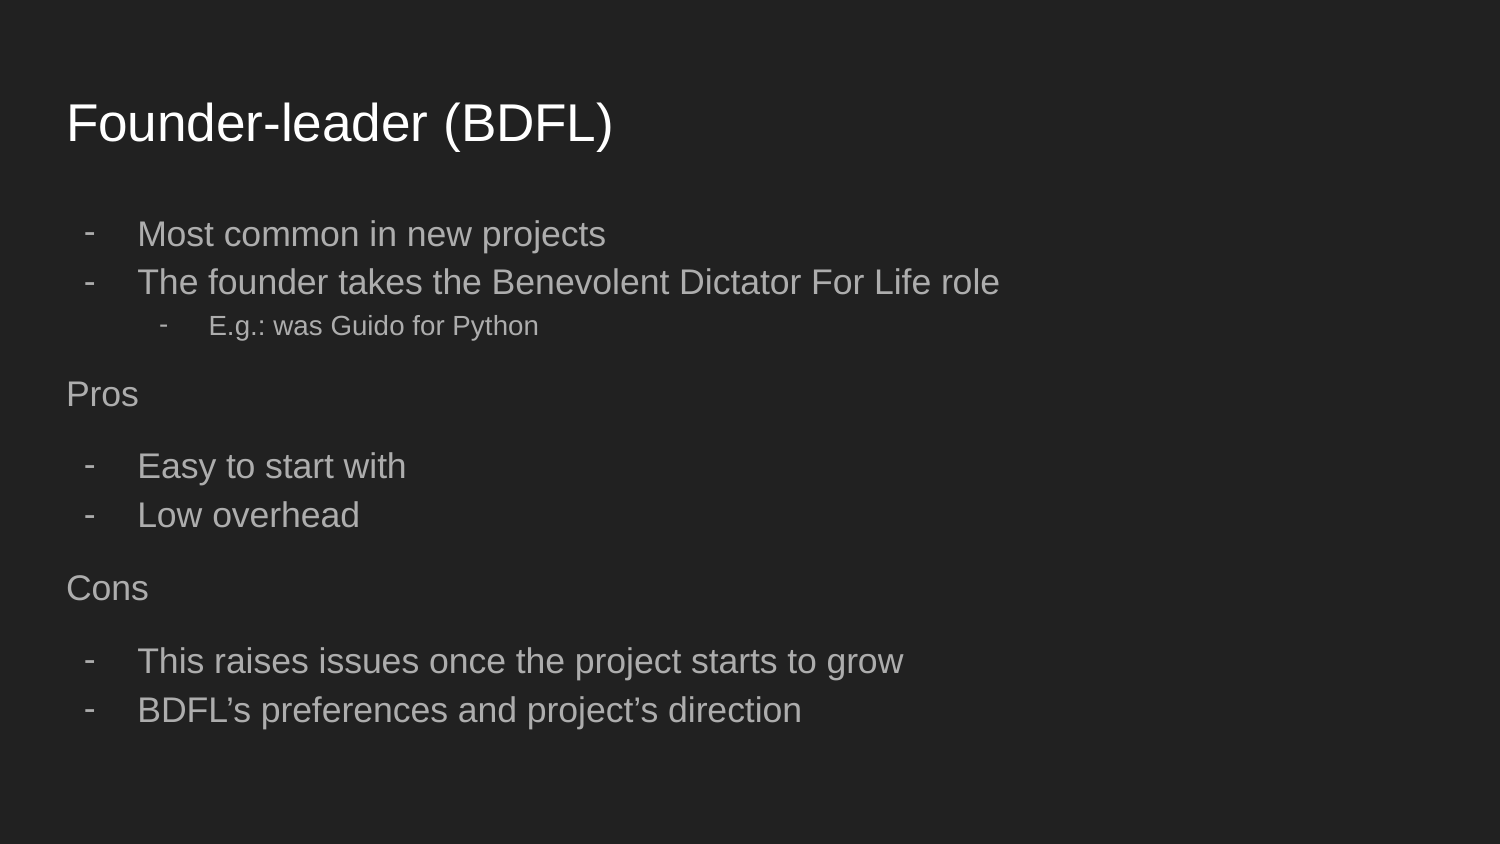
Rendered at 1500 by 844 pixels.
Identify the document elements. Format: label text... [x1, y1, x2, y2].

title Founder-leader (BDFL) [51, 72, 1449, 167]
list Most common in new projects The founder takes the Benevolent Dictator For Life role E.g.: was Guido for Python Pros Easy to start with Low overhead Cons This raises issues once the project starts to grow BDFL’s preferences and project’s direction [51, 189, 1449, 750]
